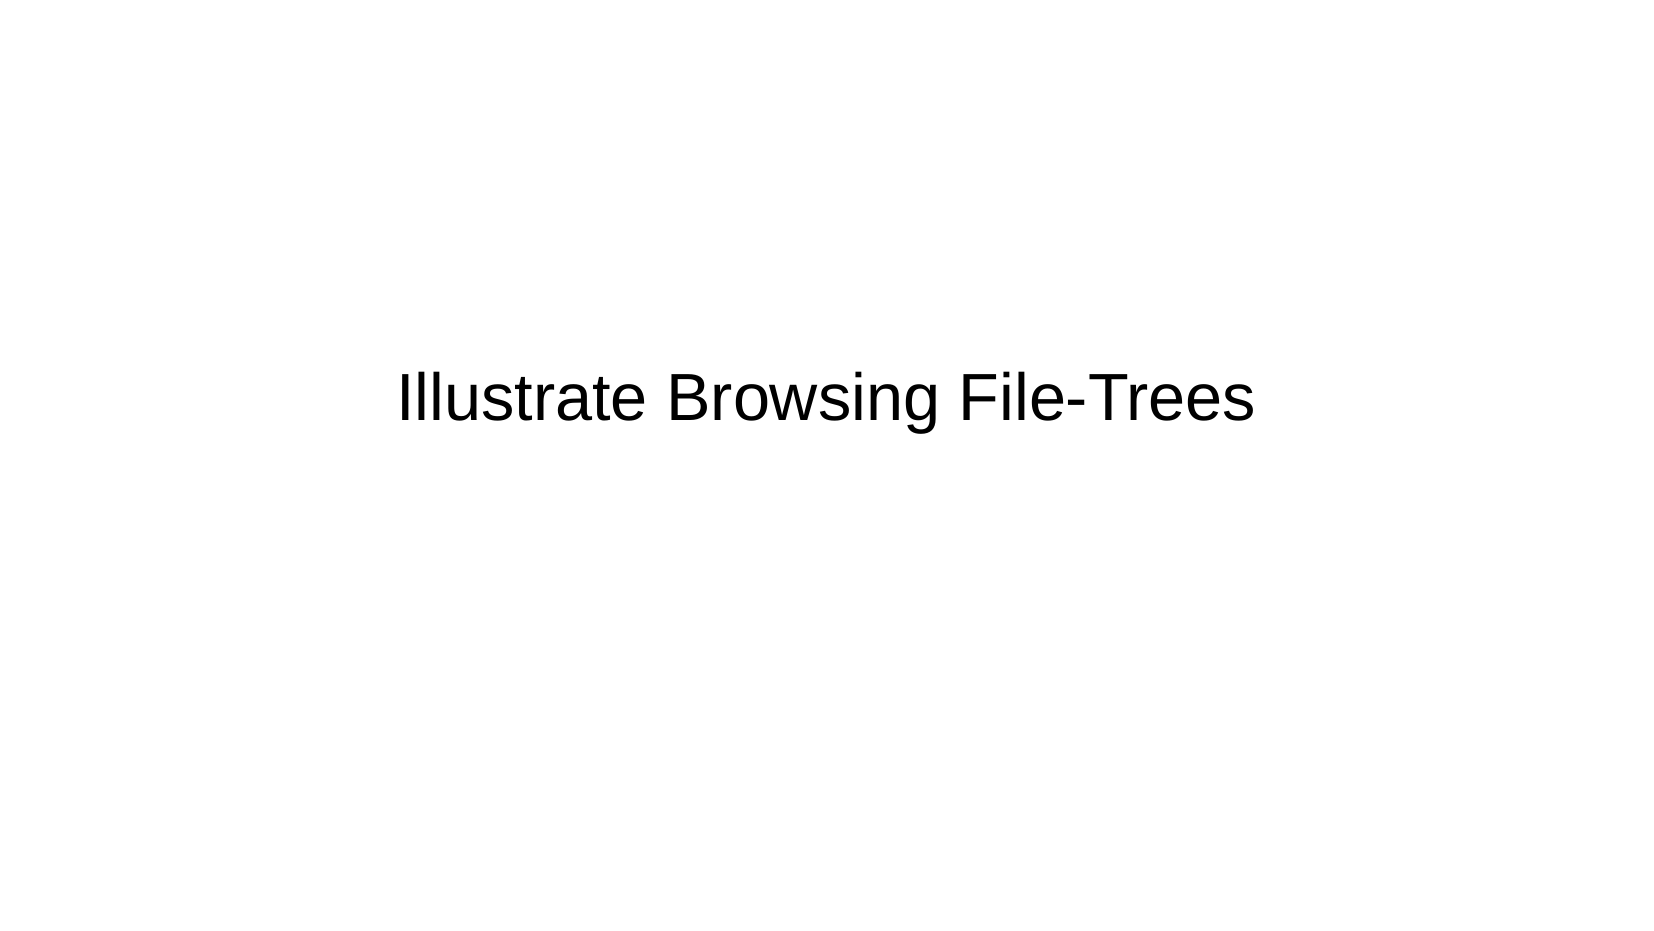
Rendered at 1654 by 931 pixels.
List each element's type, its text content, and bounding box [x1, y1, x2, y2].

subtitle Illustrate Browsing File-Trees [82, 37, 1571, 757]
